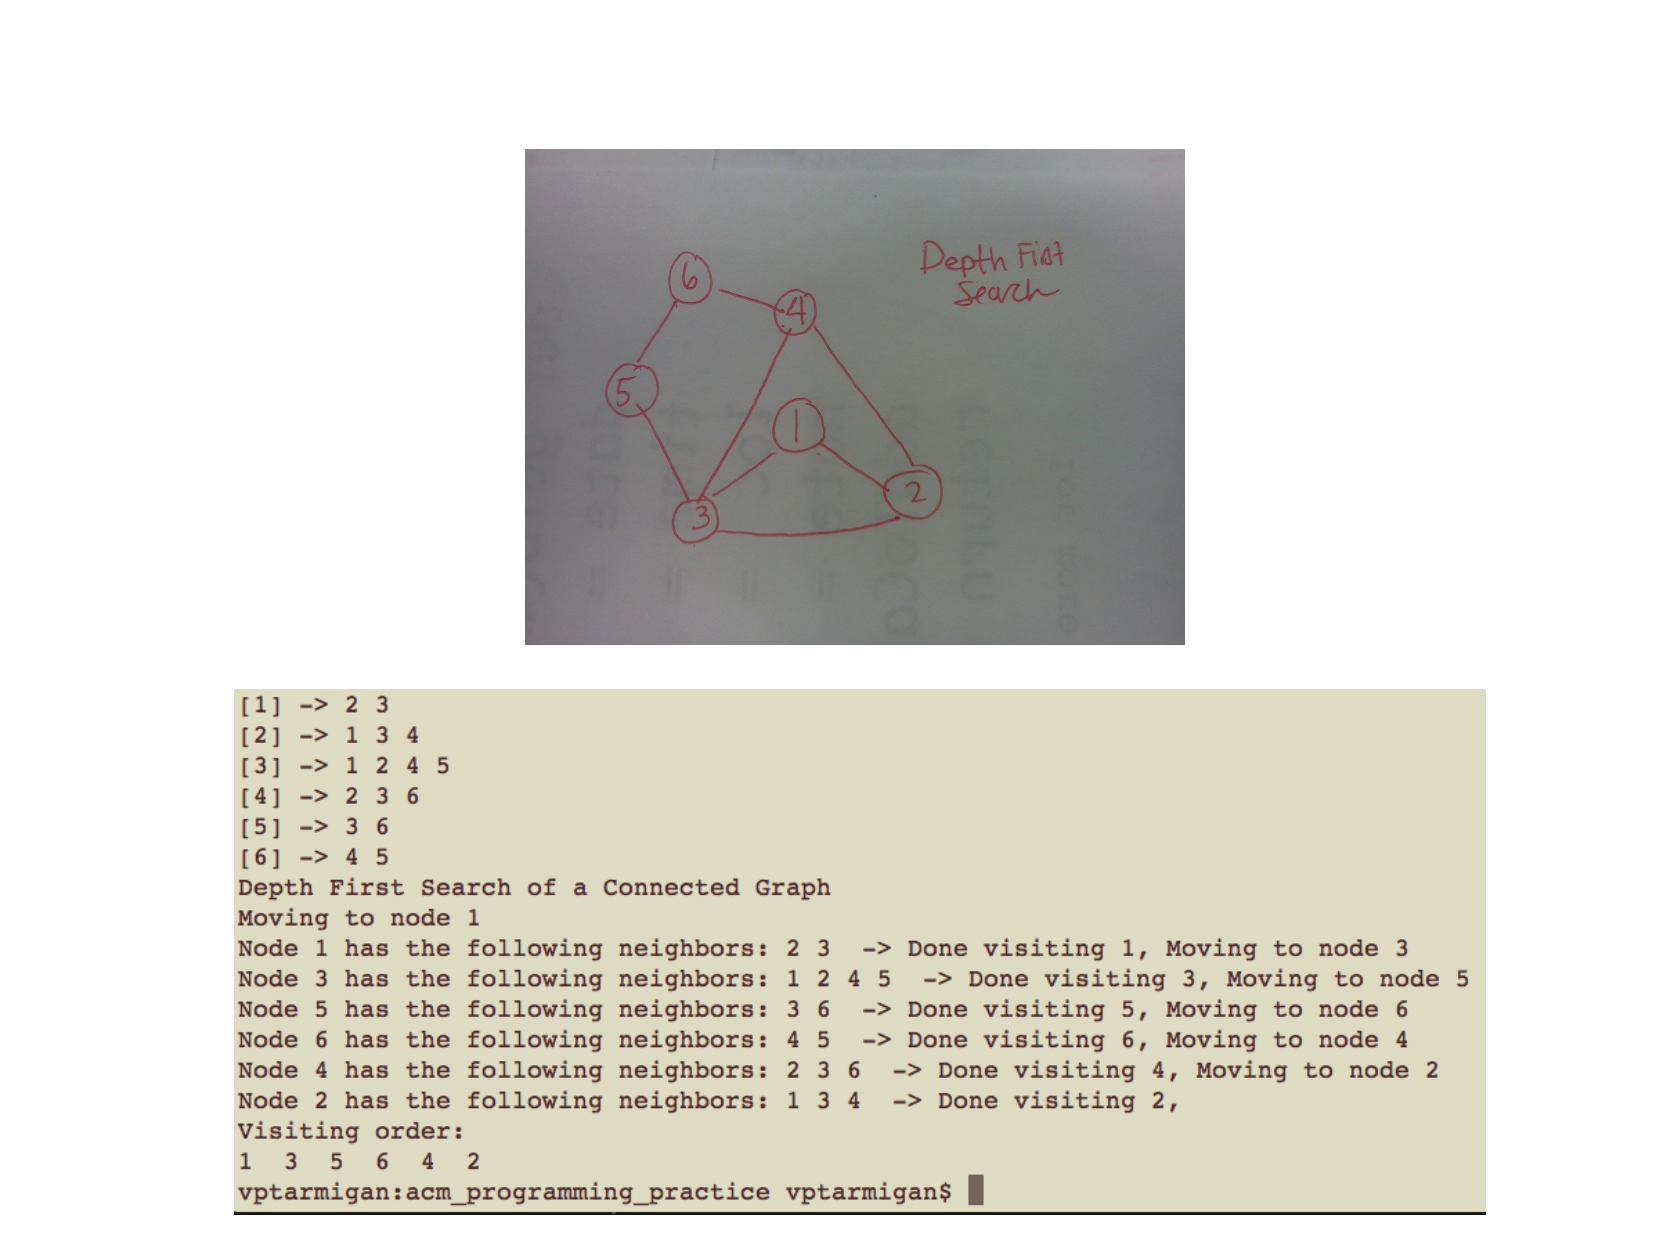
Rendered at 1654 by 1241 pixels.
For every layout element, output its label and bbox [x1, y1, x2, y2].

picture [234, 689, 1486, 1216]
picture [525, 149, 1185, 645]
